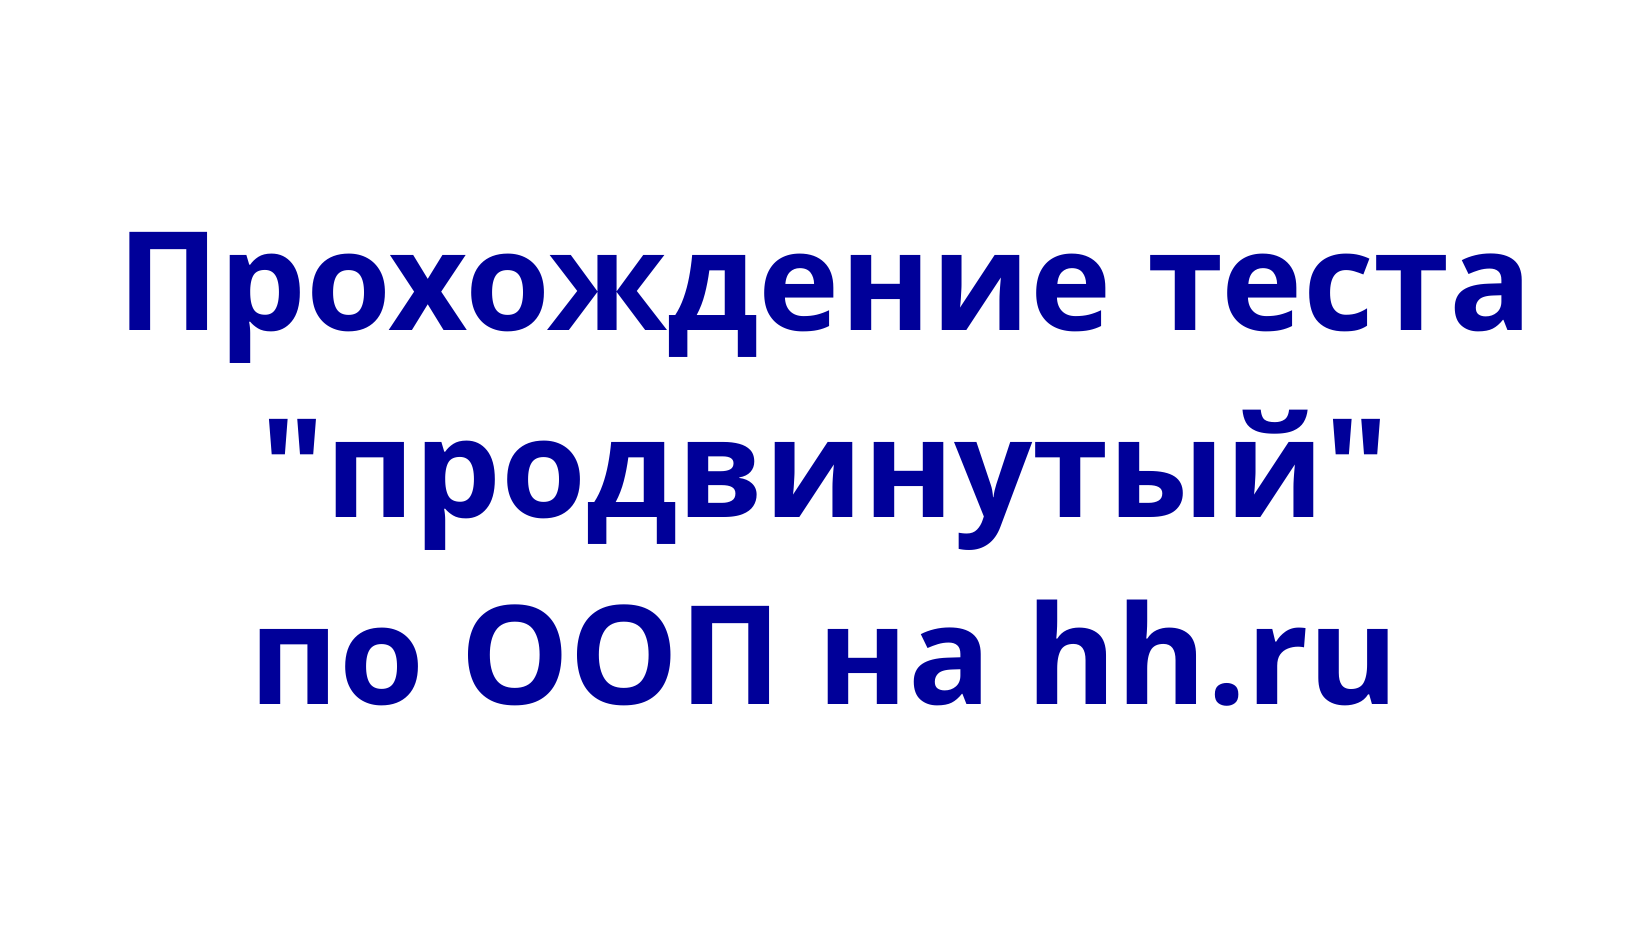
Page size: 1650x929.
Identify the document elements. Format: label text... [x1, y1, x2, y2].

subtitle Прохождение теста "продвинутый" по ООП на hh.ru [0, 0, 1650, 929]
